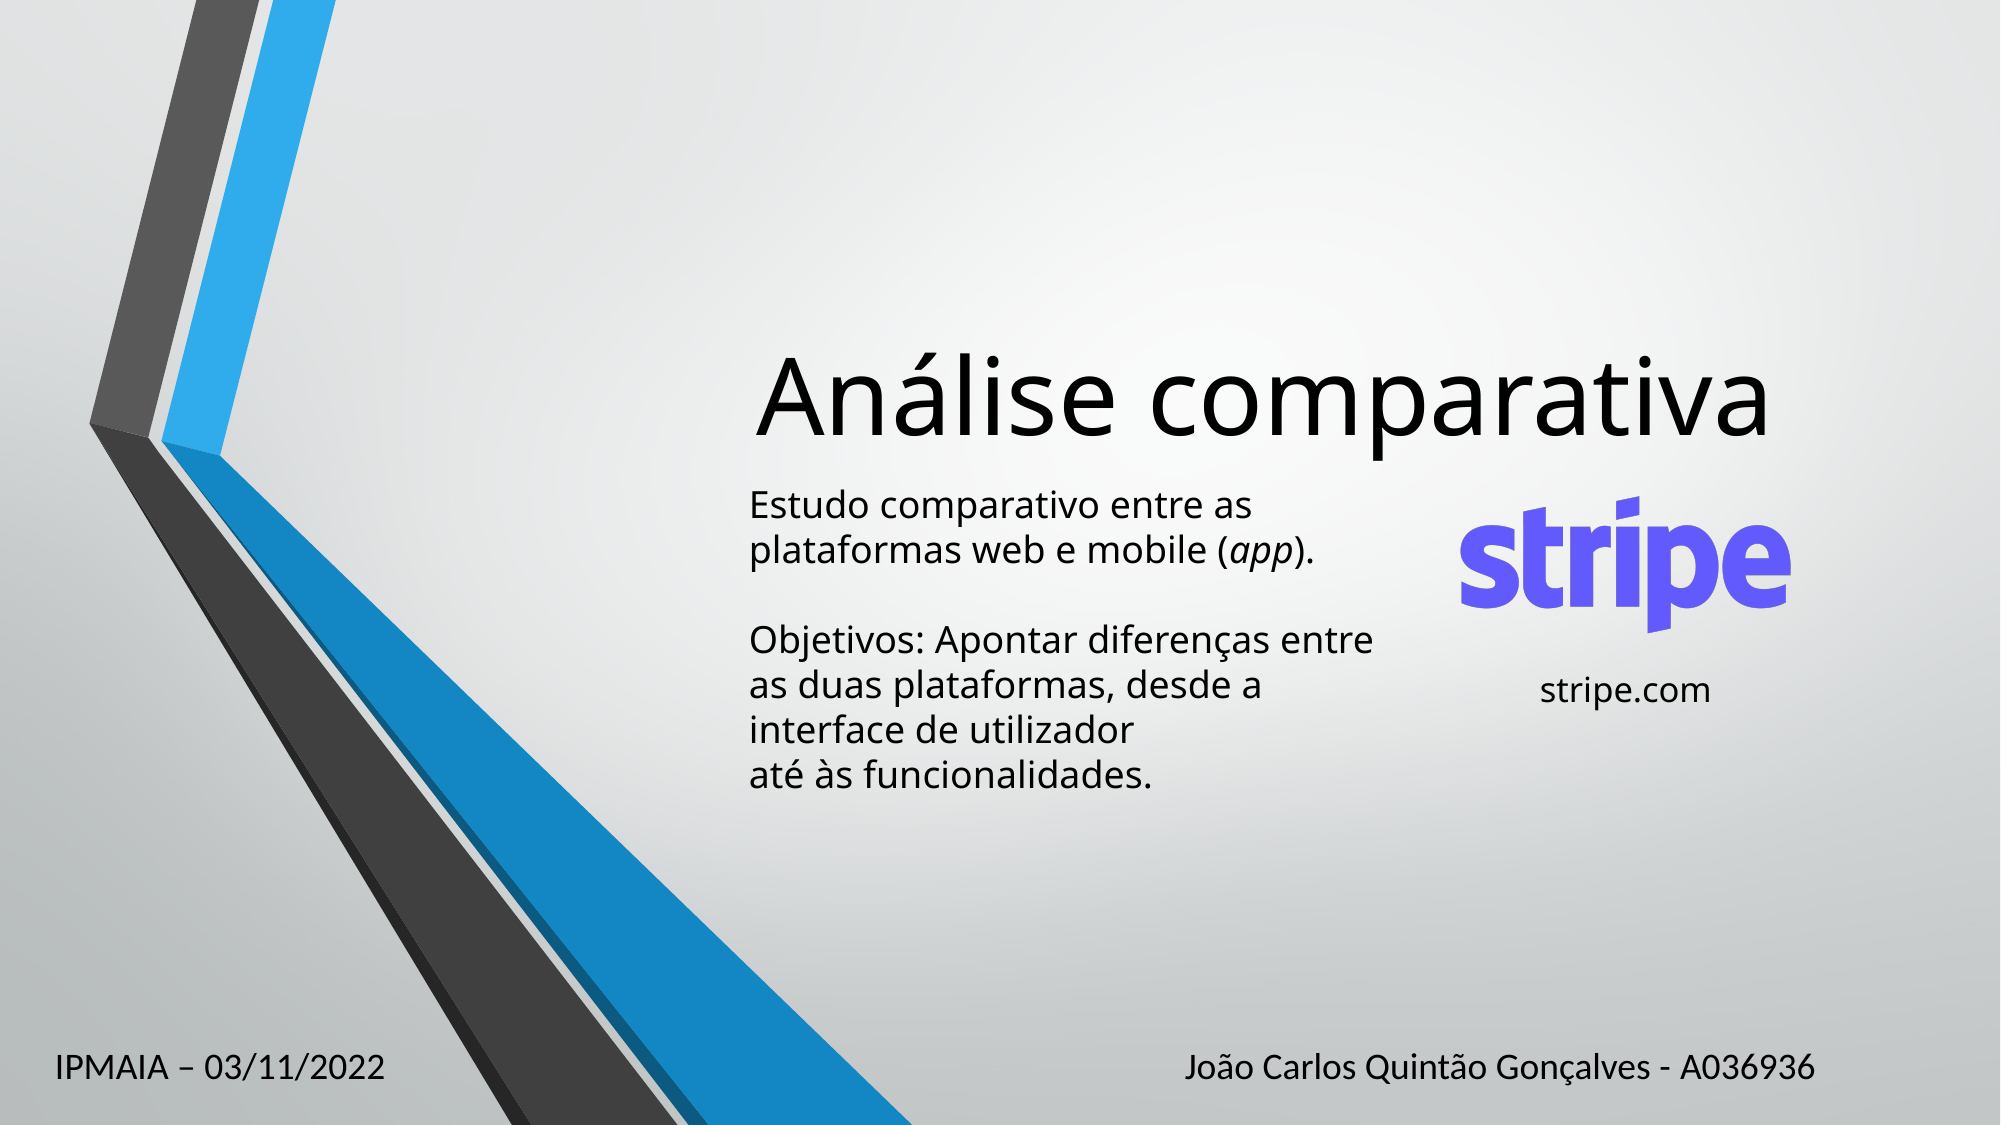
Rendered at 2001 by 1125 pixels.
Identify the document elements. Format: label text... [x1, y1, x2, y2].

text_box João Carlos Quintão Gonçalves - A036936 [1169, 1034, 1841, 1095]
picture [1411, 463, 1840, 667]
text_box Estudo comparativo entre as plataformas web e mobile (app). Objetivos: Apontar diferenças entre as duas plataformas, desde a interface de utilizador até às funcionalidades. [733, 473, 1413, 762]
text_box IPMAIA – 03/11/2022 [40, 1034, 540, 1095]
subtitle stripe.com [1448, 667, 1804, 723]
title Análise comparativa [741, 312, 1795, 465]
